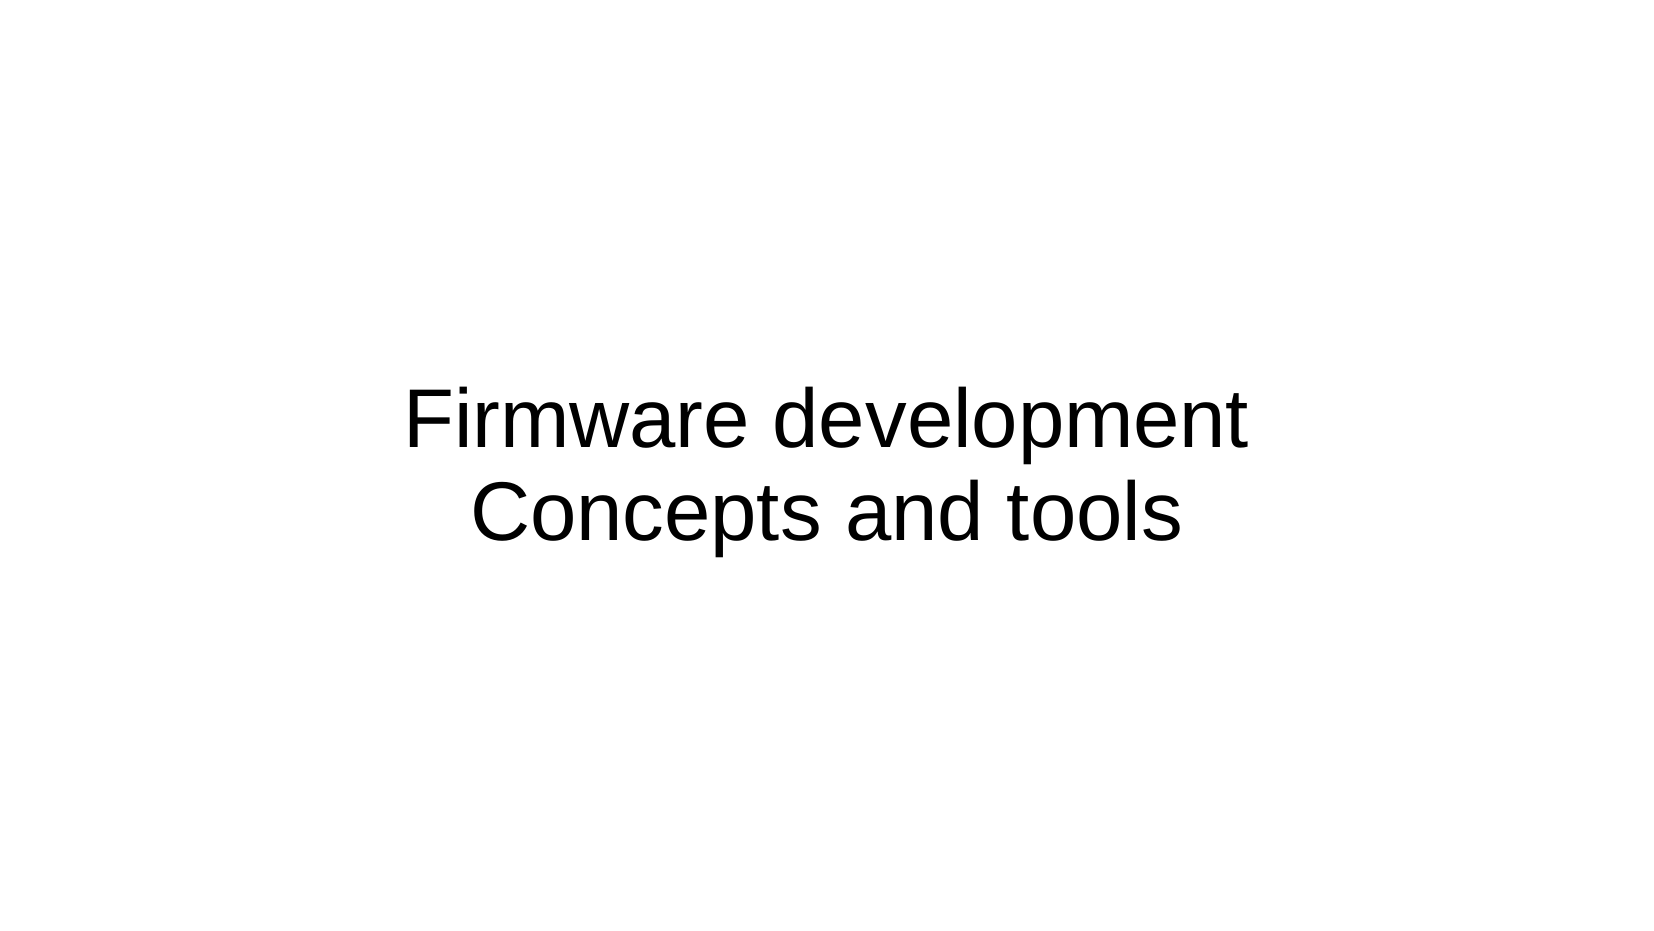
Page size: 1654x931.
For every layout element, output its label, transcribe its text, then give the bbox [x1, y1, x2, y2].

subtitle Firmware development Concepts and tools [82, 105, 1571, 826]
